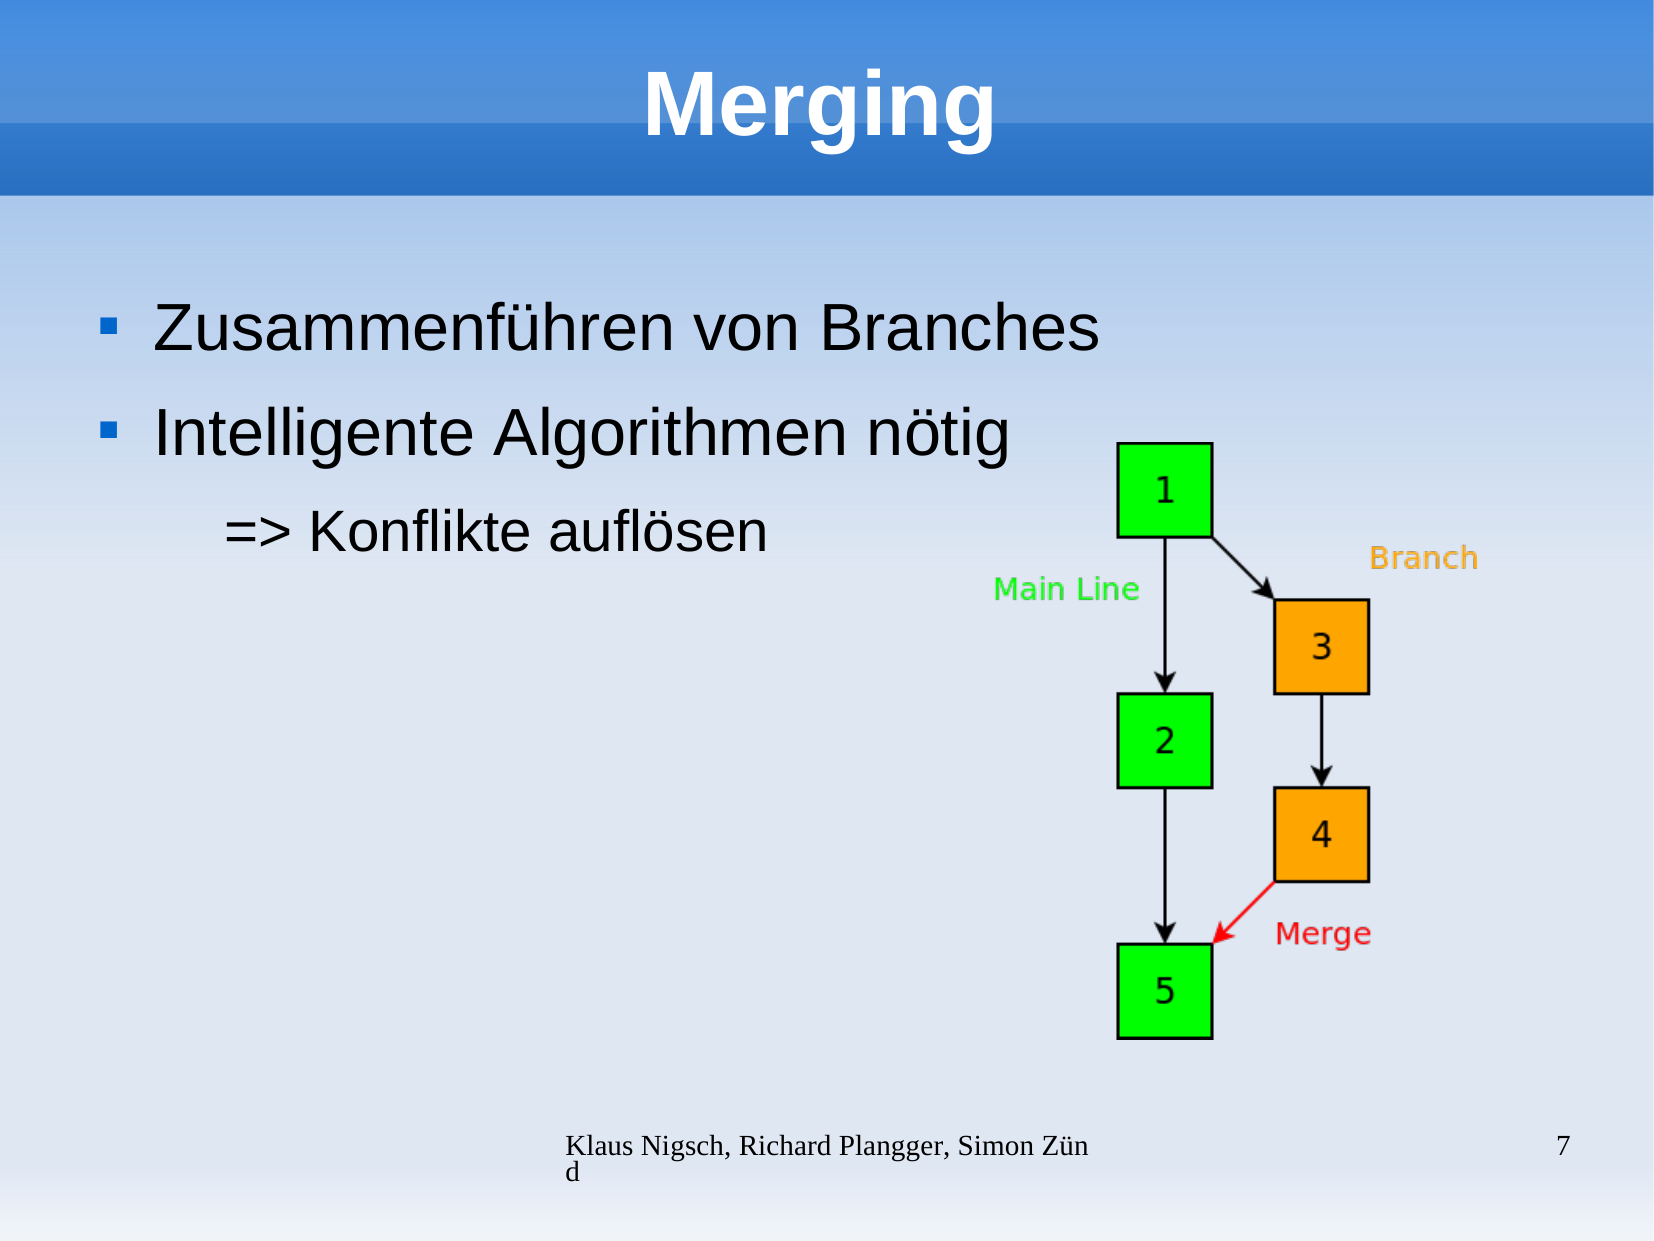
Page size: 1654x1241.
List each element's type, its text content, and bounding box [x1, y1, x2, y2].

list Zusammenführen von Branches Intelligente Algorithmen nötig => Konflikte auflösen [82, 290, 1571, 1094]
title Merging [76, 7, 1565, 200]
picture [0, 0, 1654, 1241]
